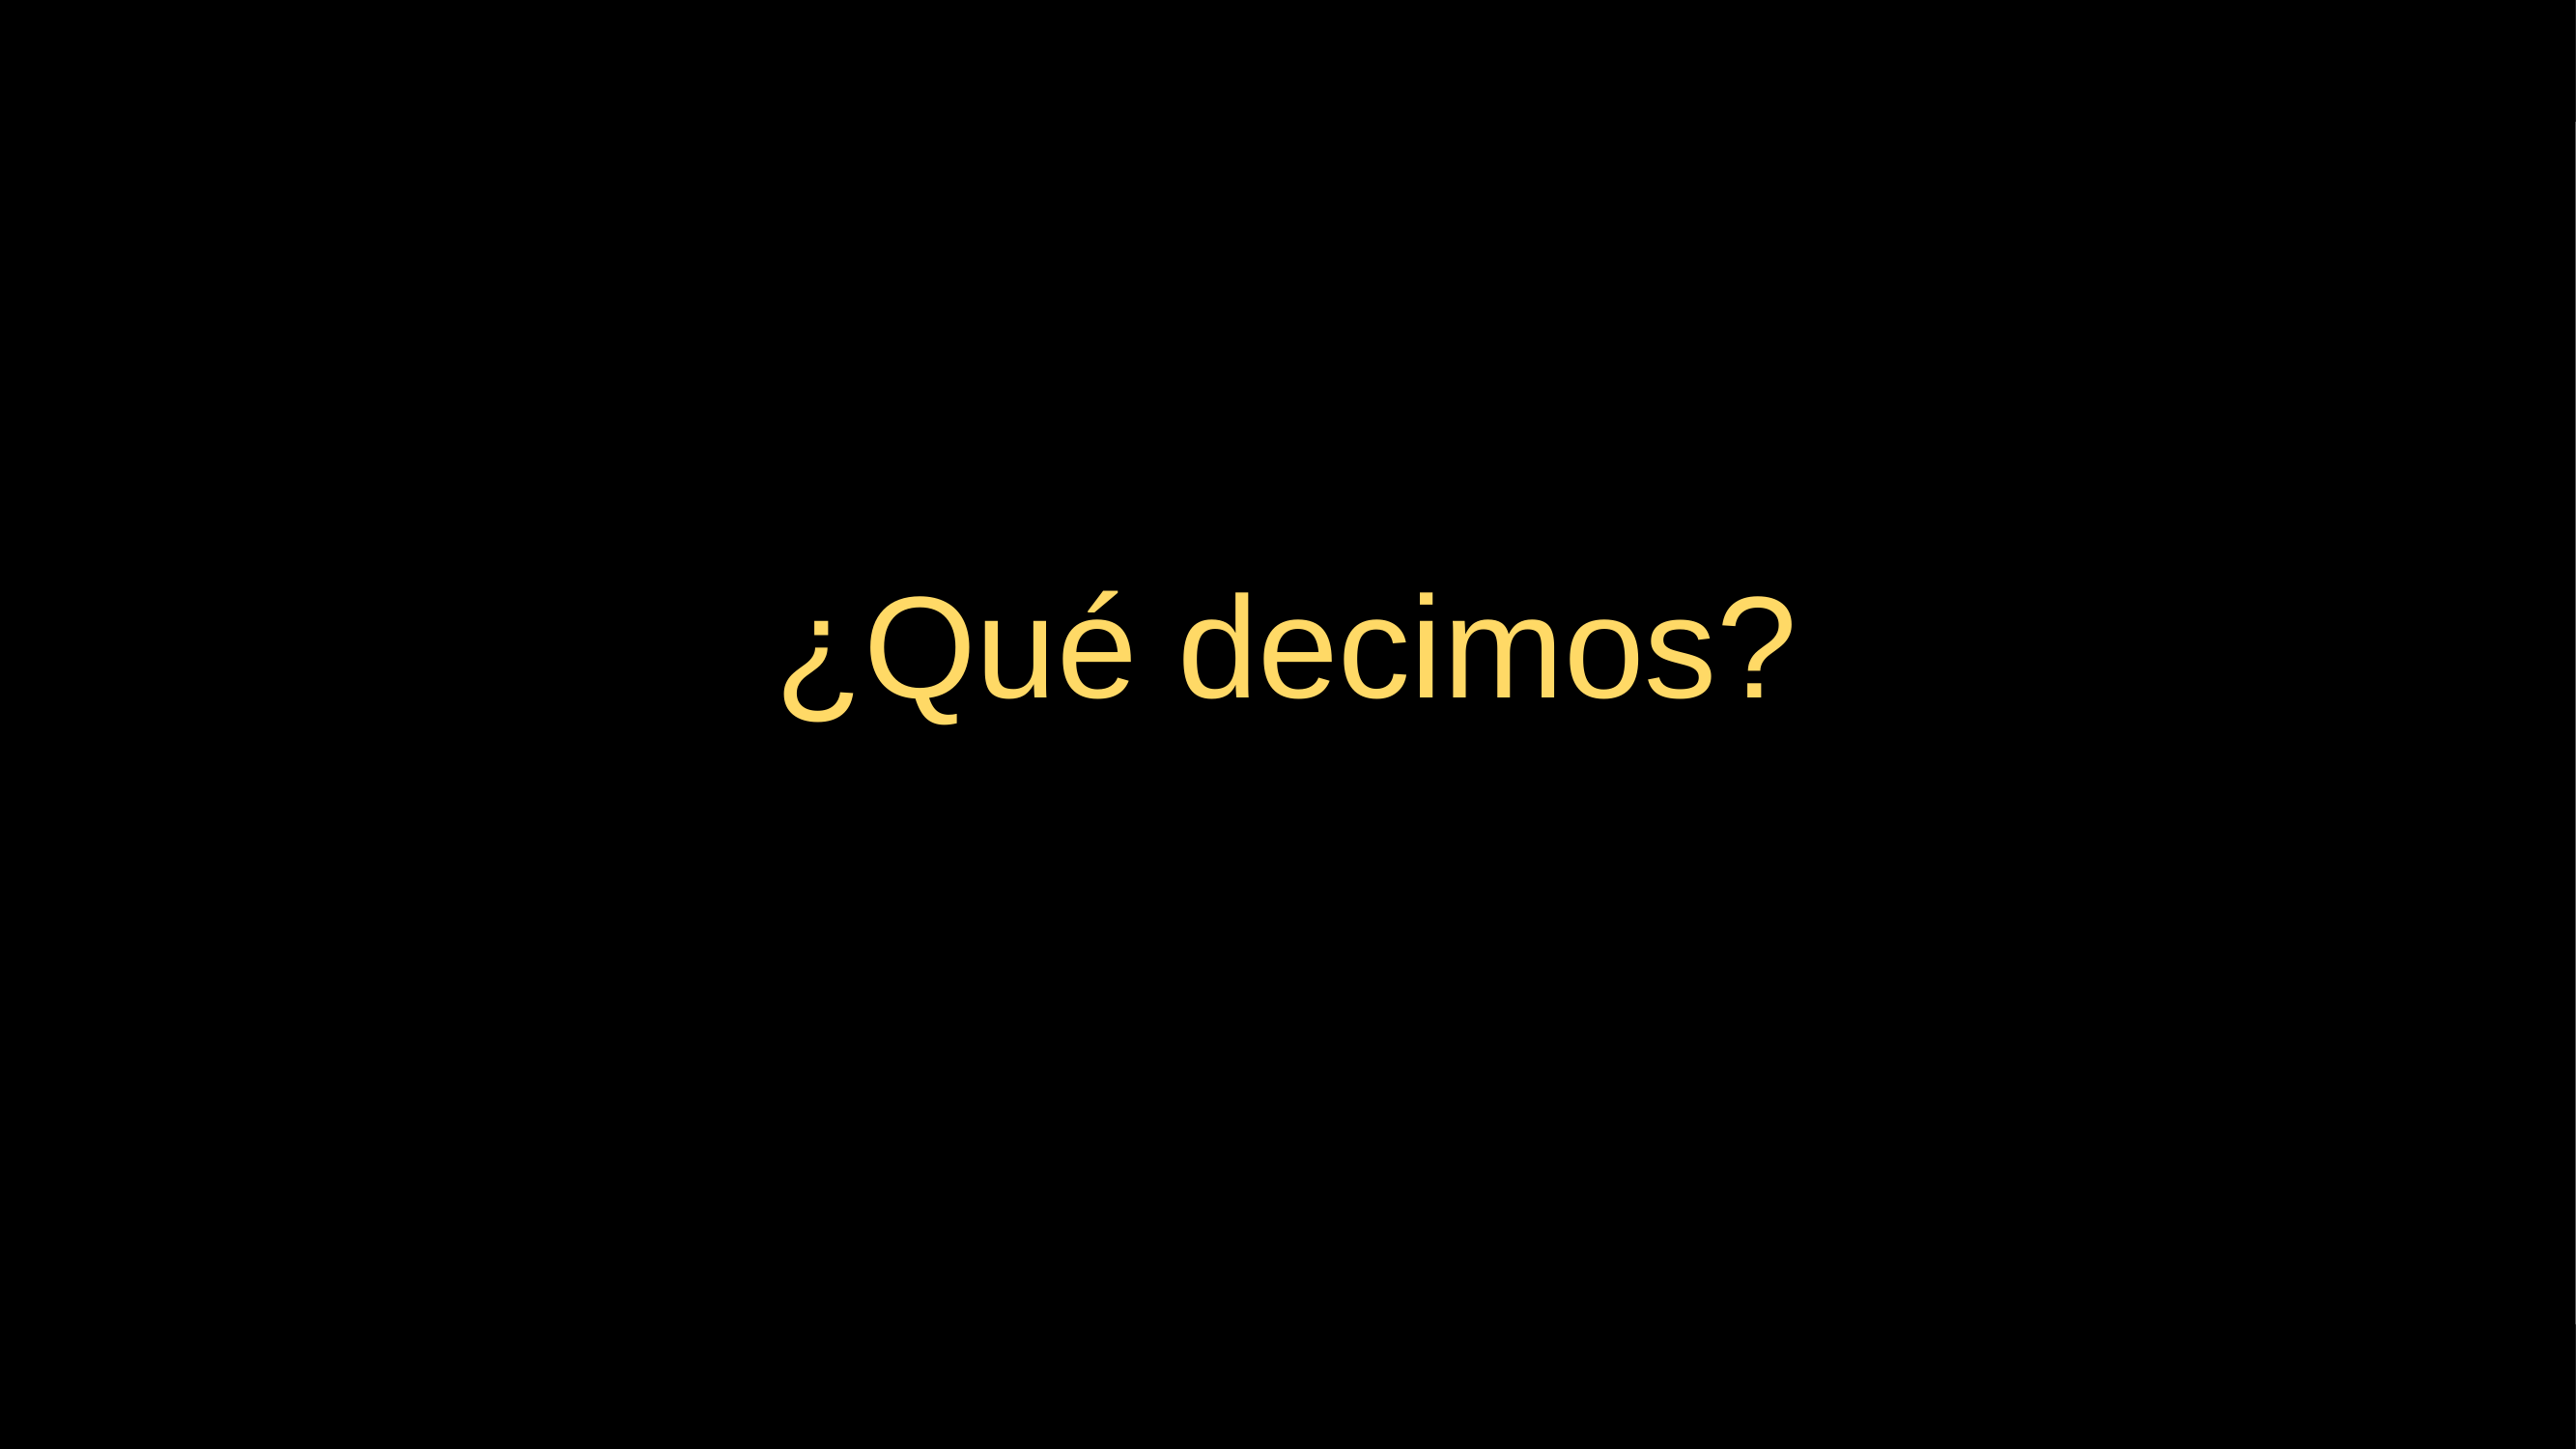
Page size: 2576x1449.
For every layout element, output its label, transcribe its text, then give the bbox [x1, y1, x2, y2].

title ¿Qué decimos? [183, 243, 2391, 733]
